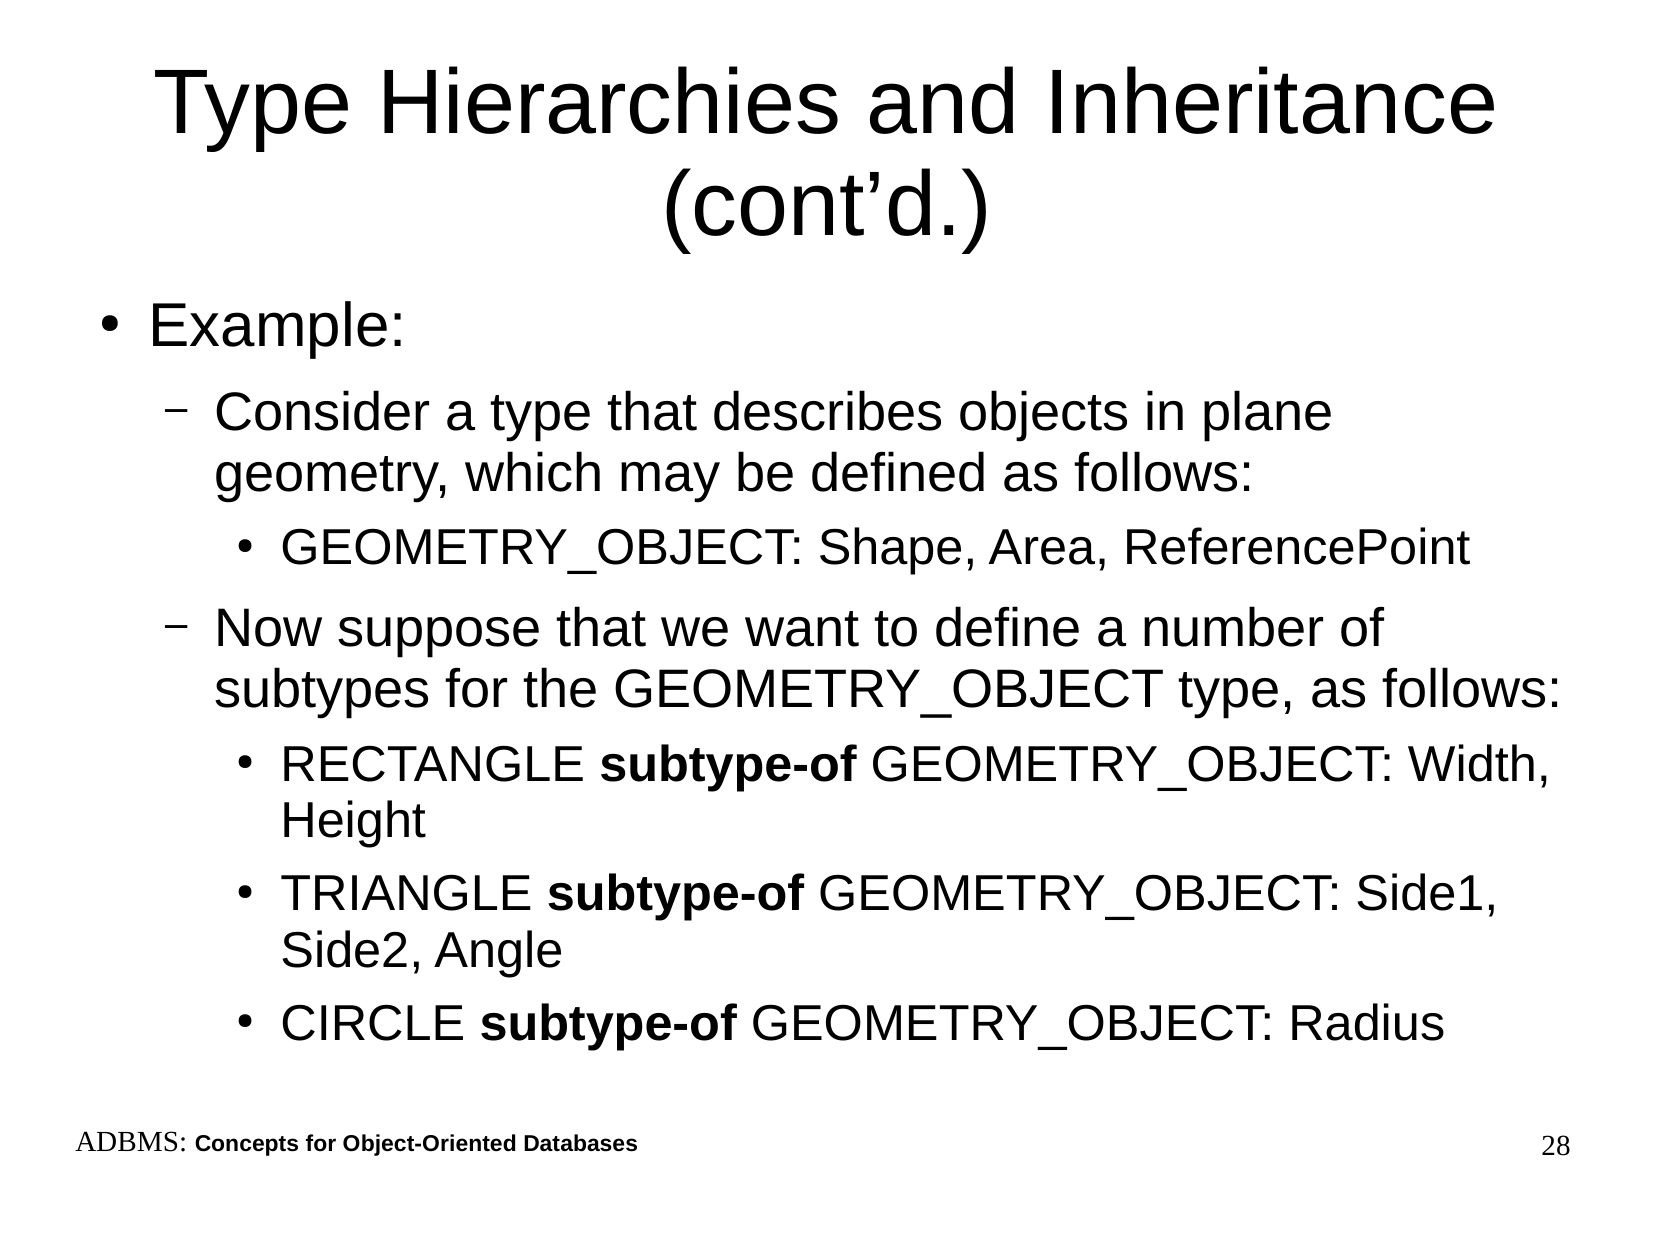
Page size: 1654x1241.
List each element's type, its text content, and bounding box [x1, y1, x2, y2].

title Type Hierarchies and Inheritance (cont’d.) [82, 49, 1571, 257]
list Example: Consider a type that describes objects in plane geometry, which may be defined as follows: GEOMETRY_OBJECT: Shape, Area, ReferencePoint Now suppose that we want to define a number of subtypes for the GEOMETRY_OBJECT type, as follows: RECTANGLE subtype-of GEOMETRY_OBJECT: Width, Height TRIANGLE subtype-of GEOMETRY_OBJECT: Side1, Side2, Angle CIRCLE subtype-of GEOMETRY_OBJECT: Radius [82, 290, 1571, 1096]
